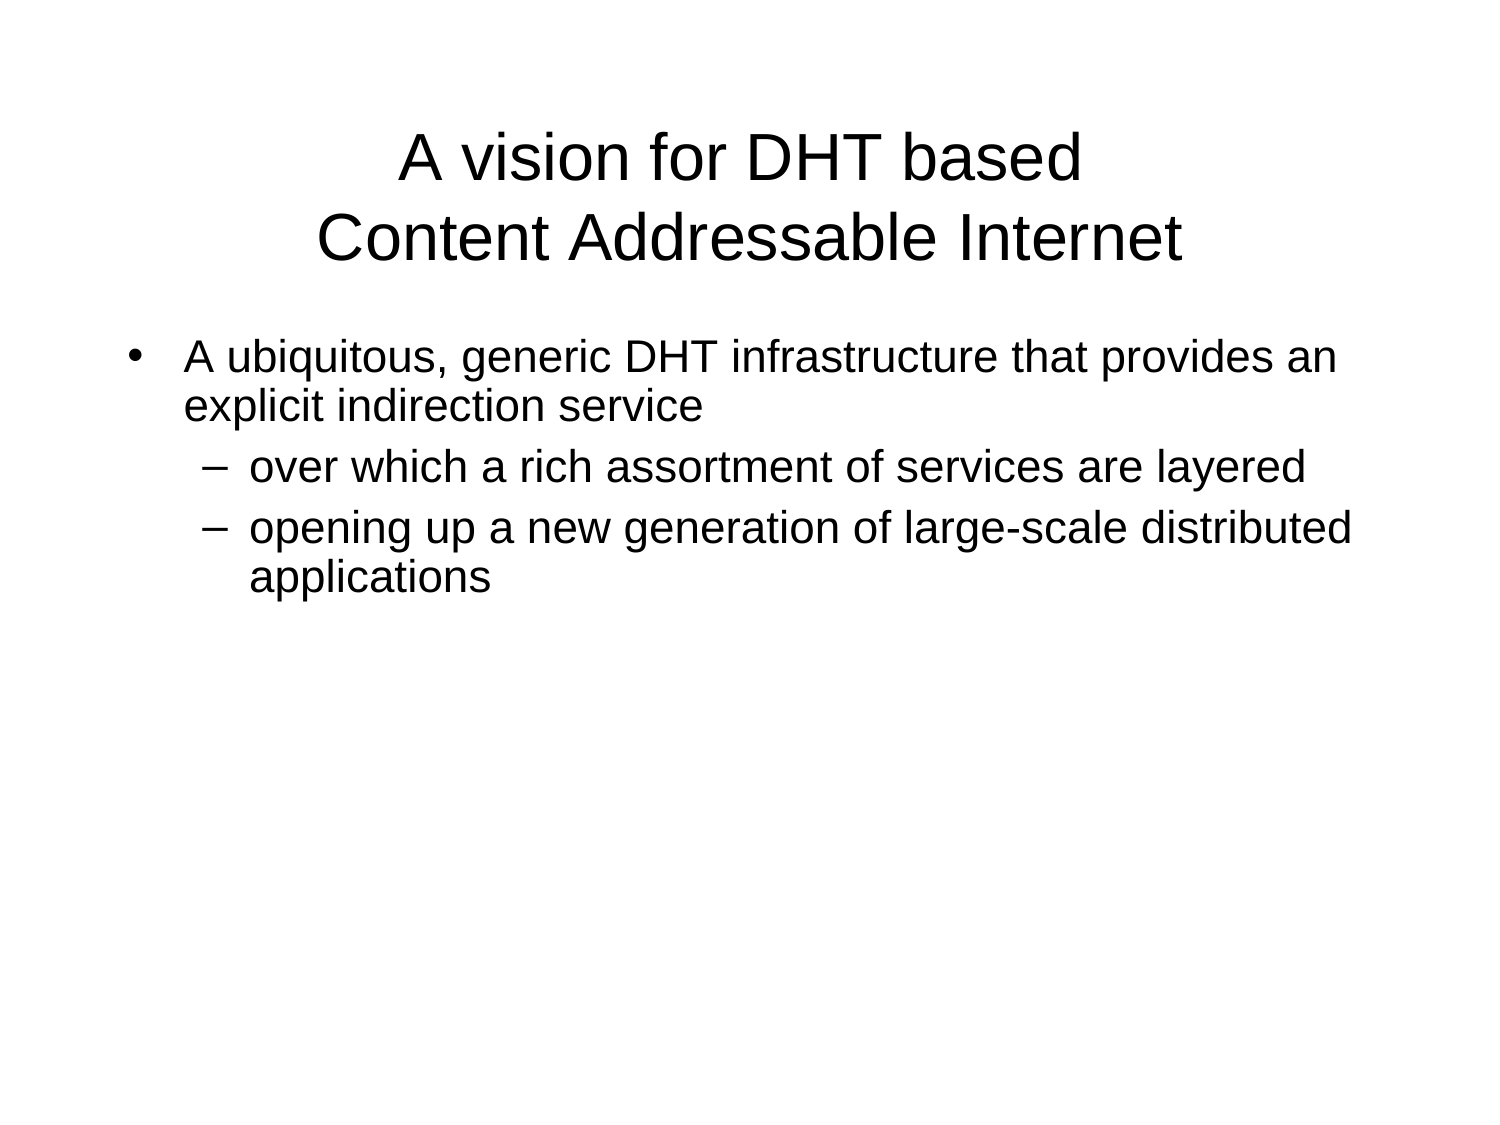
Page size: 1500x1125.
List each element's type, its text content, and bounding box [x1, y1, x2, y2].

title A vision for DHT based Content Addressable Internet [112, 99, 1388, 288]
list A ubiquitous, generic DHT infrastructure that provides an explicit indirection service over which a rich assortment of services are layered opening up a new generation of large-scale distributed applications [112, 324, 1401, 1050]
